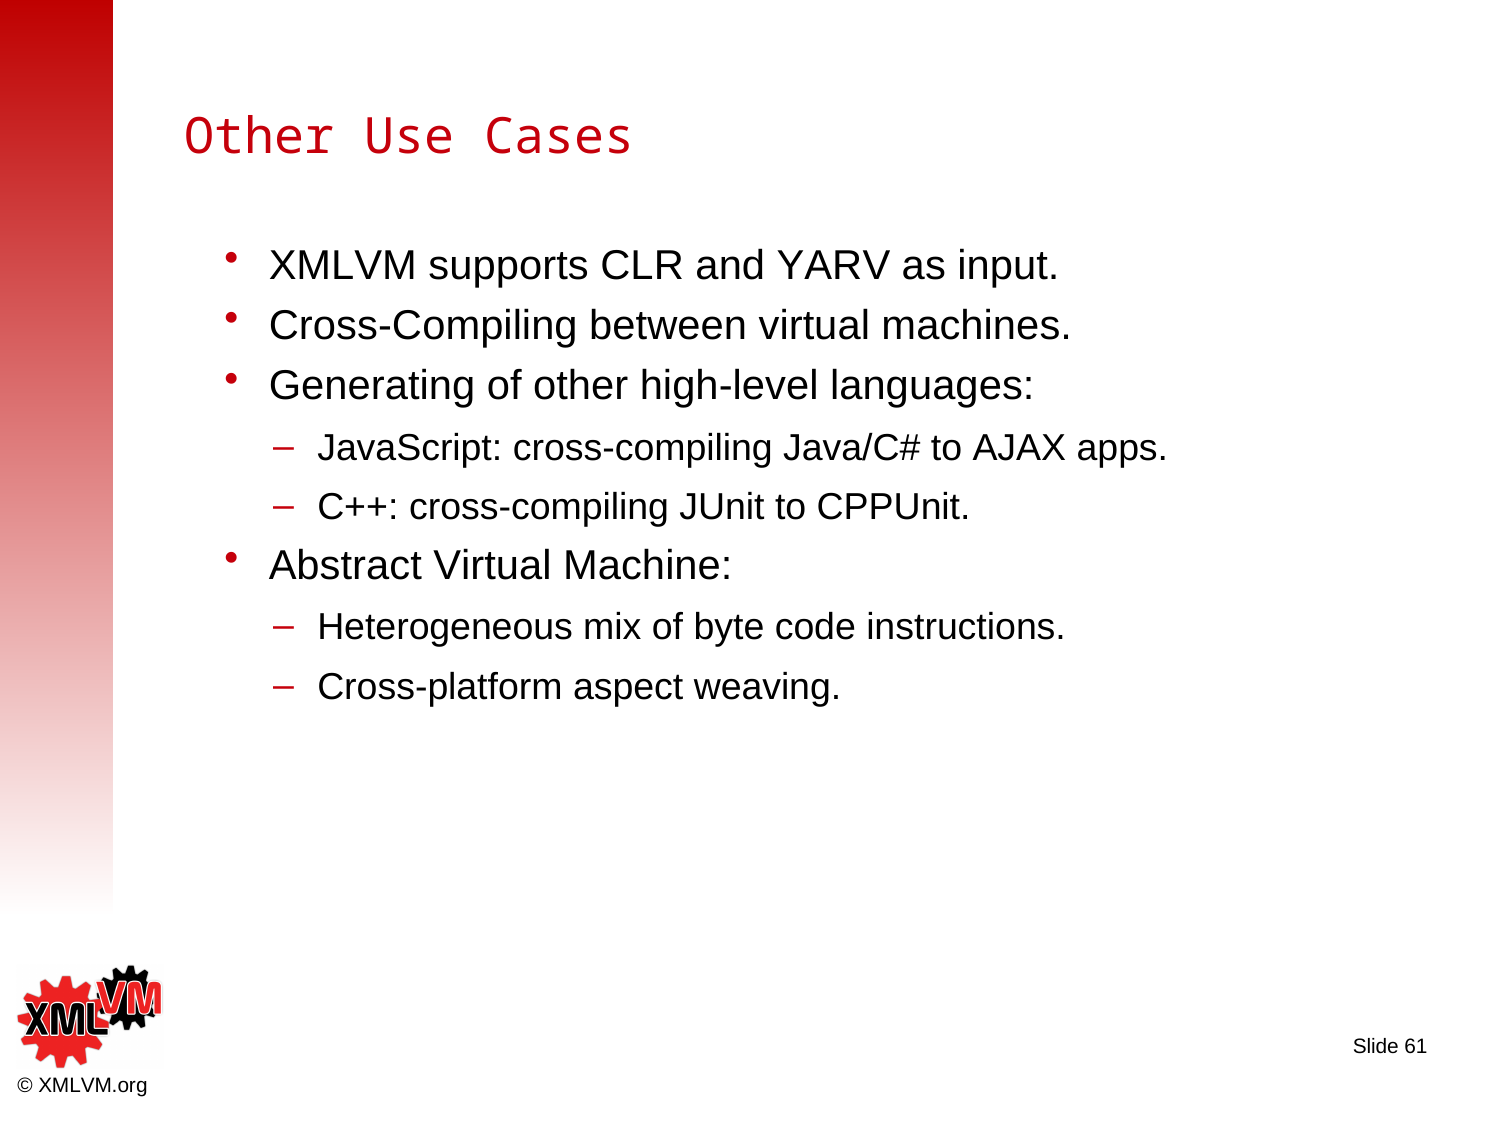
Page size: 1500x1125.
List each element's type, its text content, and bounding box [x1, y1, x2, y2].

title Other Use Cases [170, 74, 1447, 200]
picture [16, 964, 164, 1069]
list XMLVM supports CLR and YARV as input. Cross-Compiling between virtual machines. Generating of other high-level languages: JavaScript: cross-compiling Java/C# to AJAX apps. C++: cross-compiling JUnit to CPPUnit. Abstract Virtual Machine: Heterogeneous mix of byte code instructions. Cross-platform aspect weaving. [224, 237, 1447, 986]
